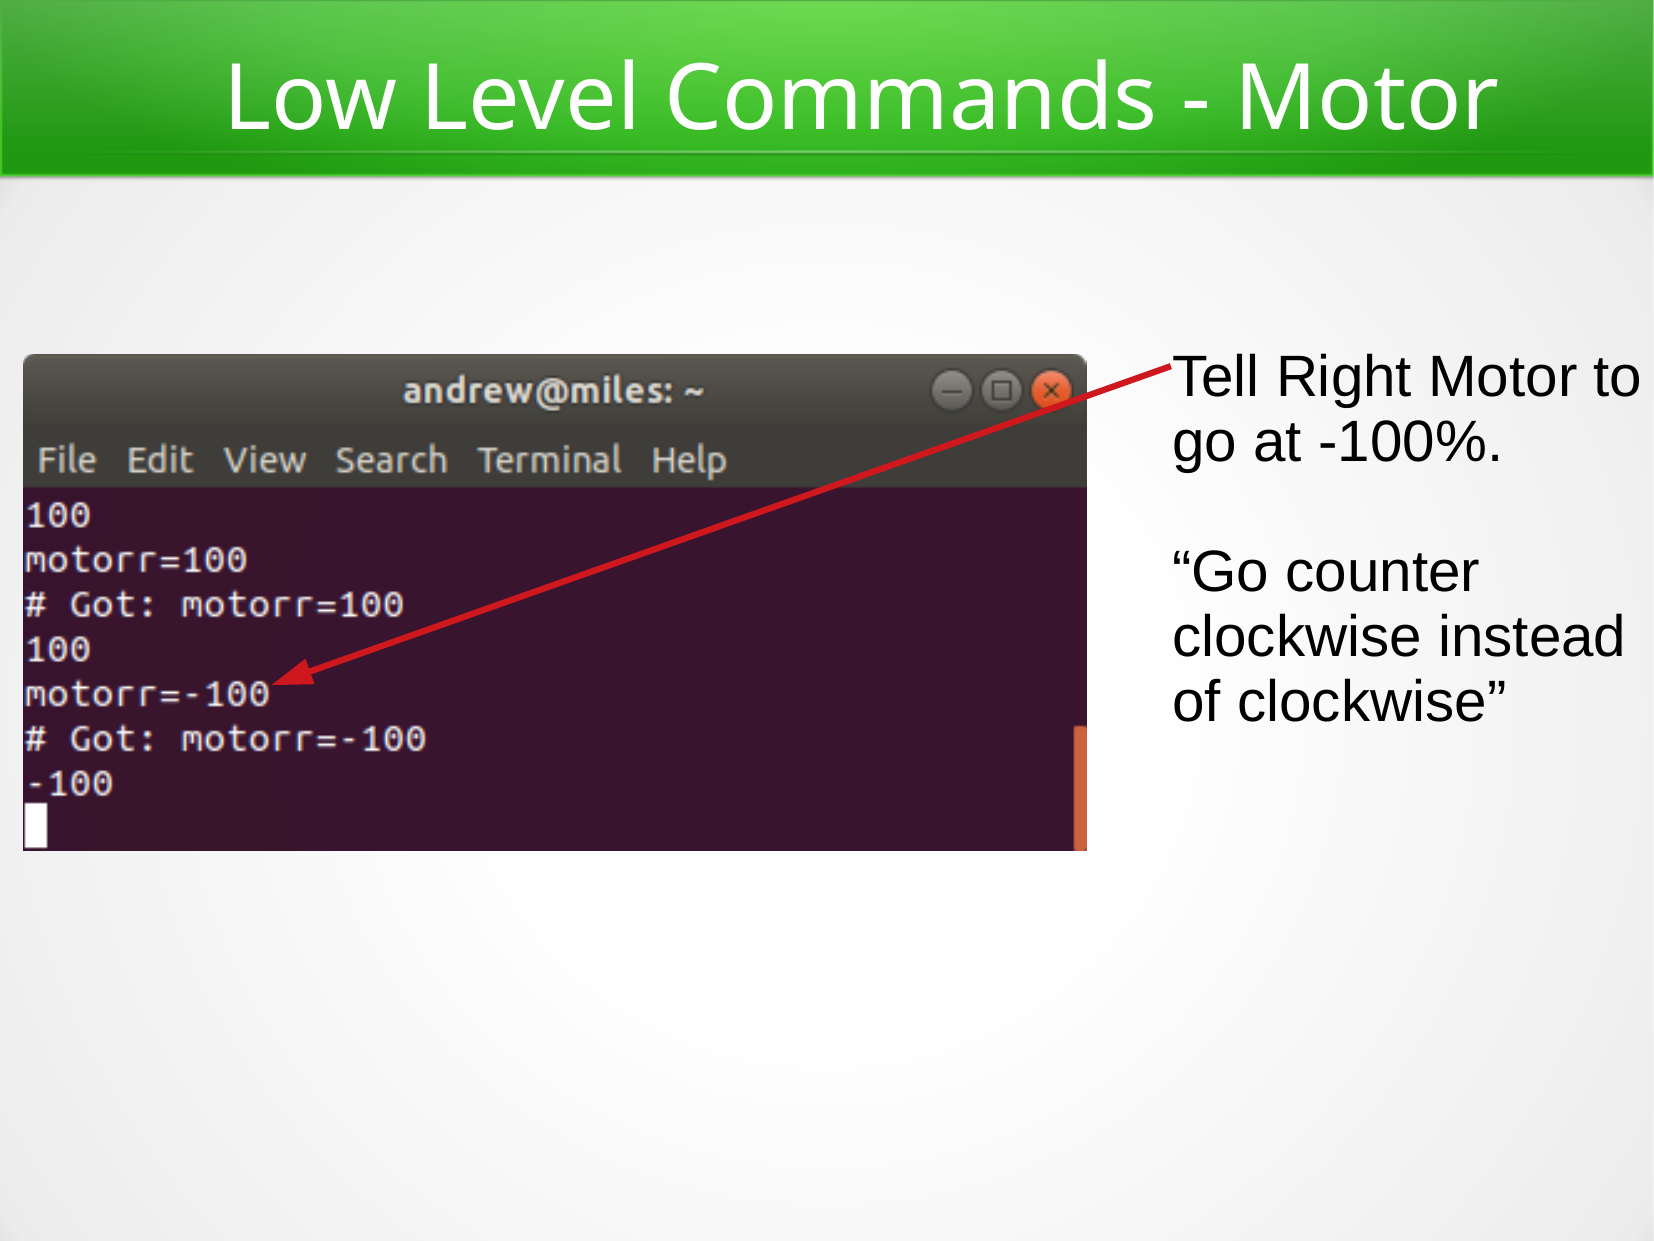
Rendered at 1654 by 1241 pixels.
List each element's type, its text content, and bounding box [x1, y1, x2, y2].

text_box Tell Right Motor to go at -100%. “Go counter clockwise instead of clockwise” [1157, 271, 1654, 1241]
picture [0, 0, 1654, 1241]
title Low Level Commands - Motor [118, 23, 1607, 166]
